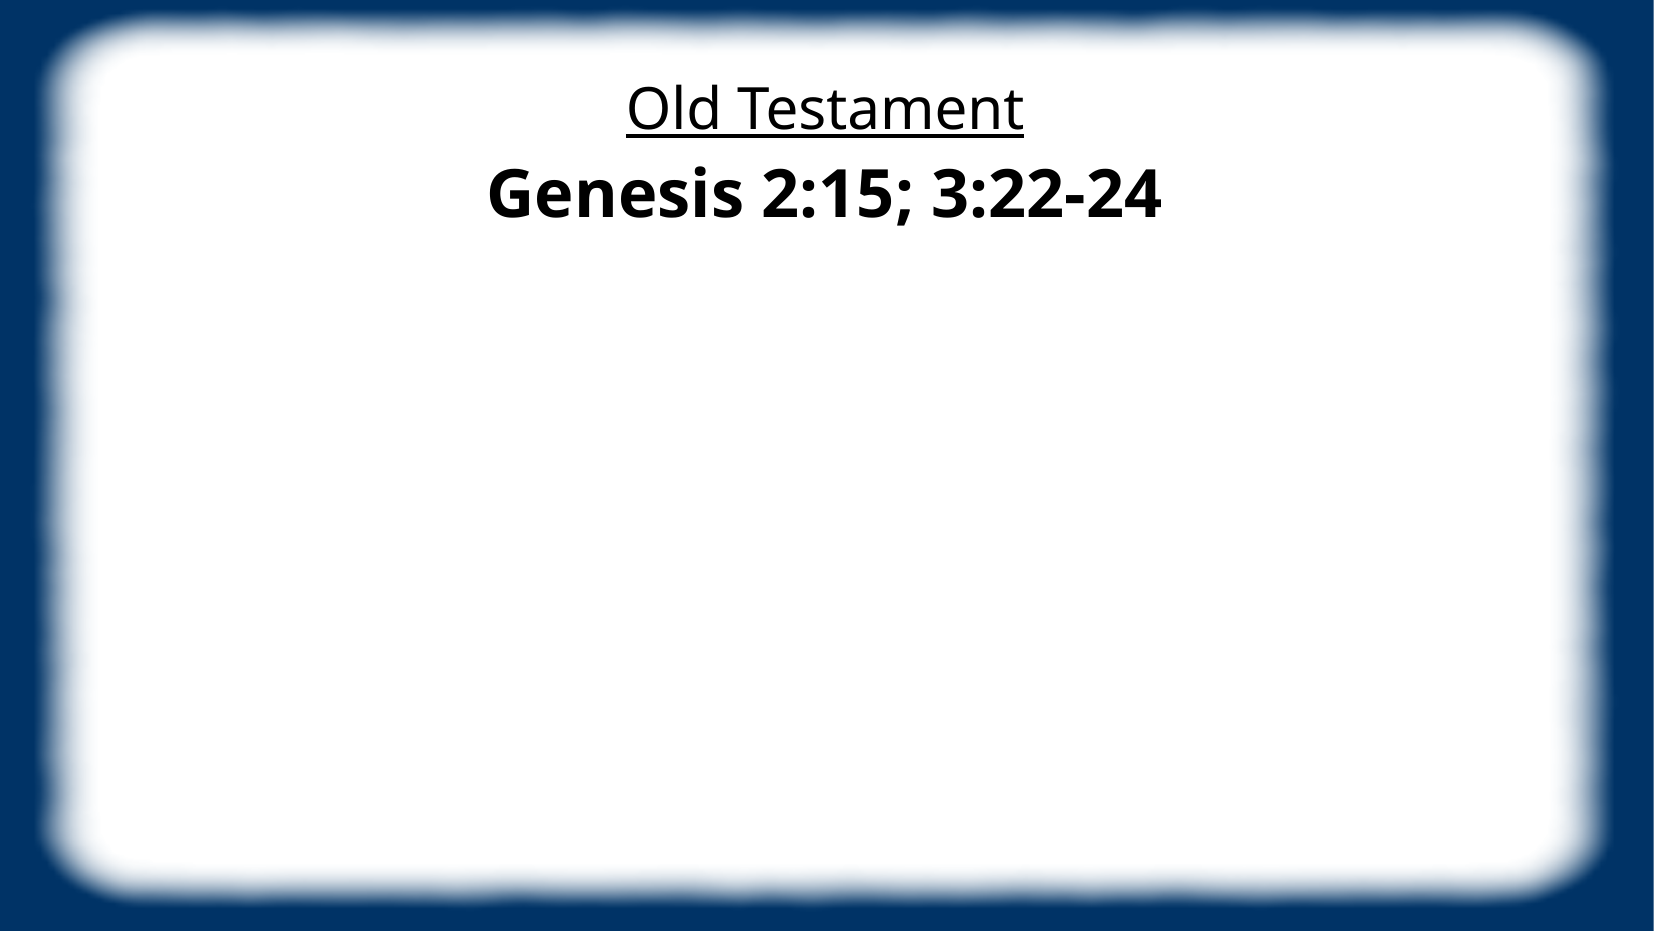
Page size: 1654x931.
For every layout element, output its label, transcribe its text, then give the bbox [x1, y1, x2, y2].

picture [0, 0, 1654, 931]
text_box Old Testament Genesis 2:15; 3:22-24 [105, 60, 1546, 241]
